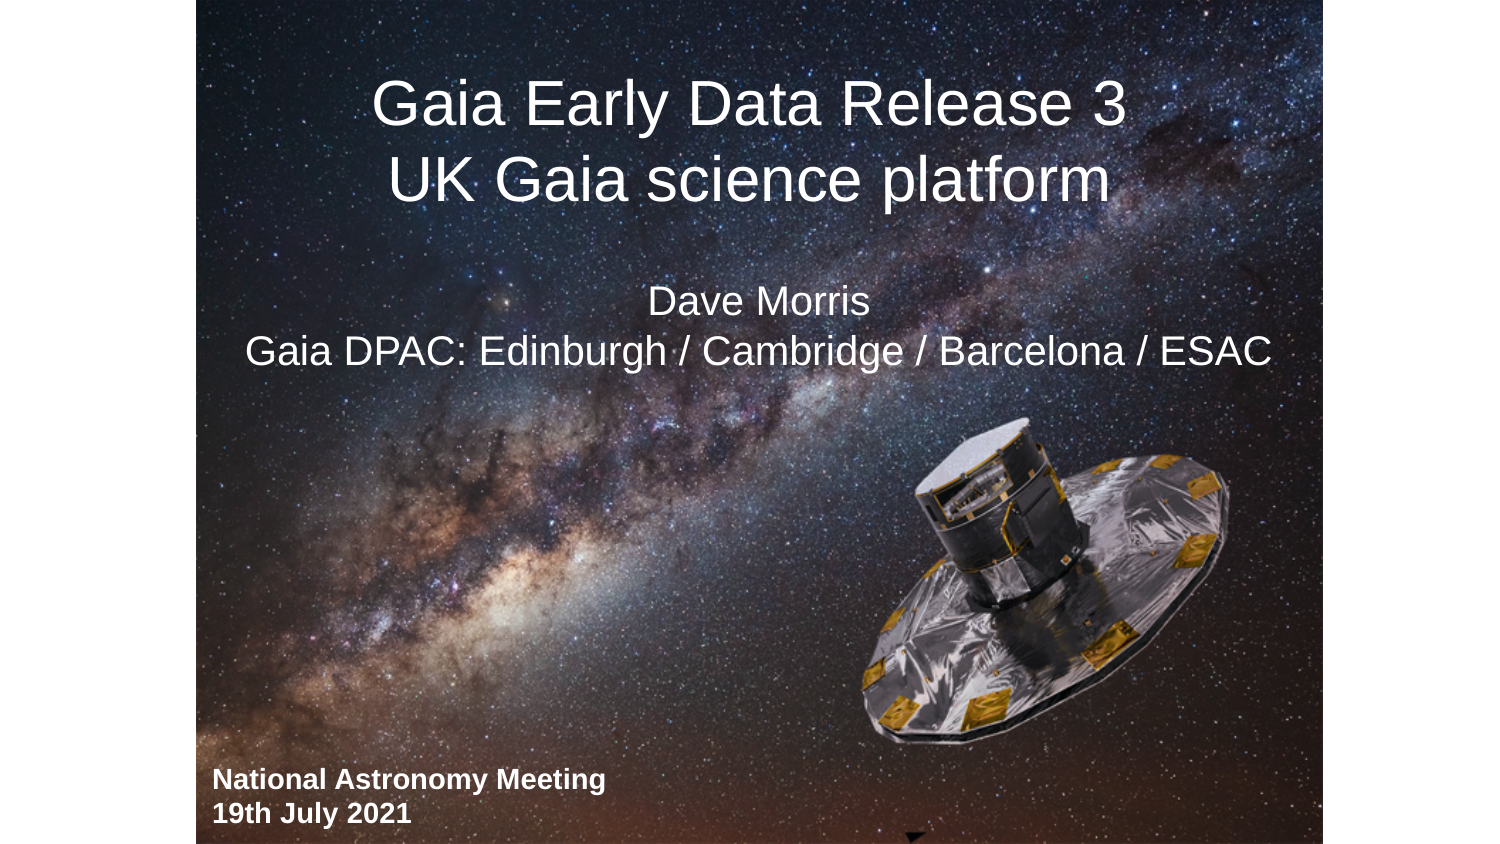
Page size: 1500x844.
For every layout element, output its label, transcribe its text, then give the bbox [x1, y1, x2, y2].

text_box National Astronomy Meeting 19th July 2021 [197, 744, 711, 844]
title Gaia Early Data Release 3 UK Gaia science platform [348, 16, 1152, 230]
picture [196, 0, 1323, 259]
picture [196, 390, 1323, 844]
subtitle Dave Morris Gaia DPAC: Edinburgh / Cambridge / Barcelona / ESAC [60, 259, 1458, 390]
